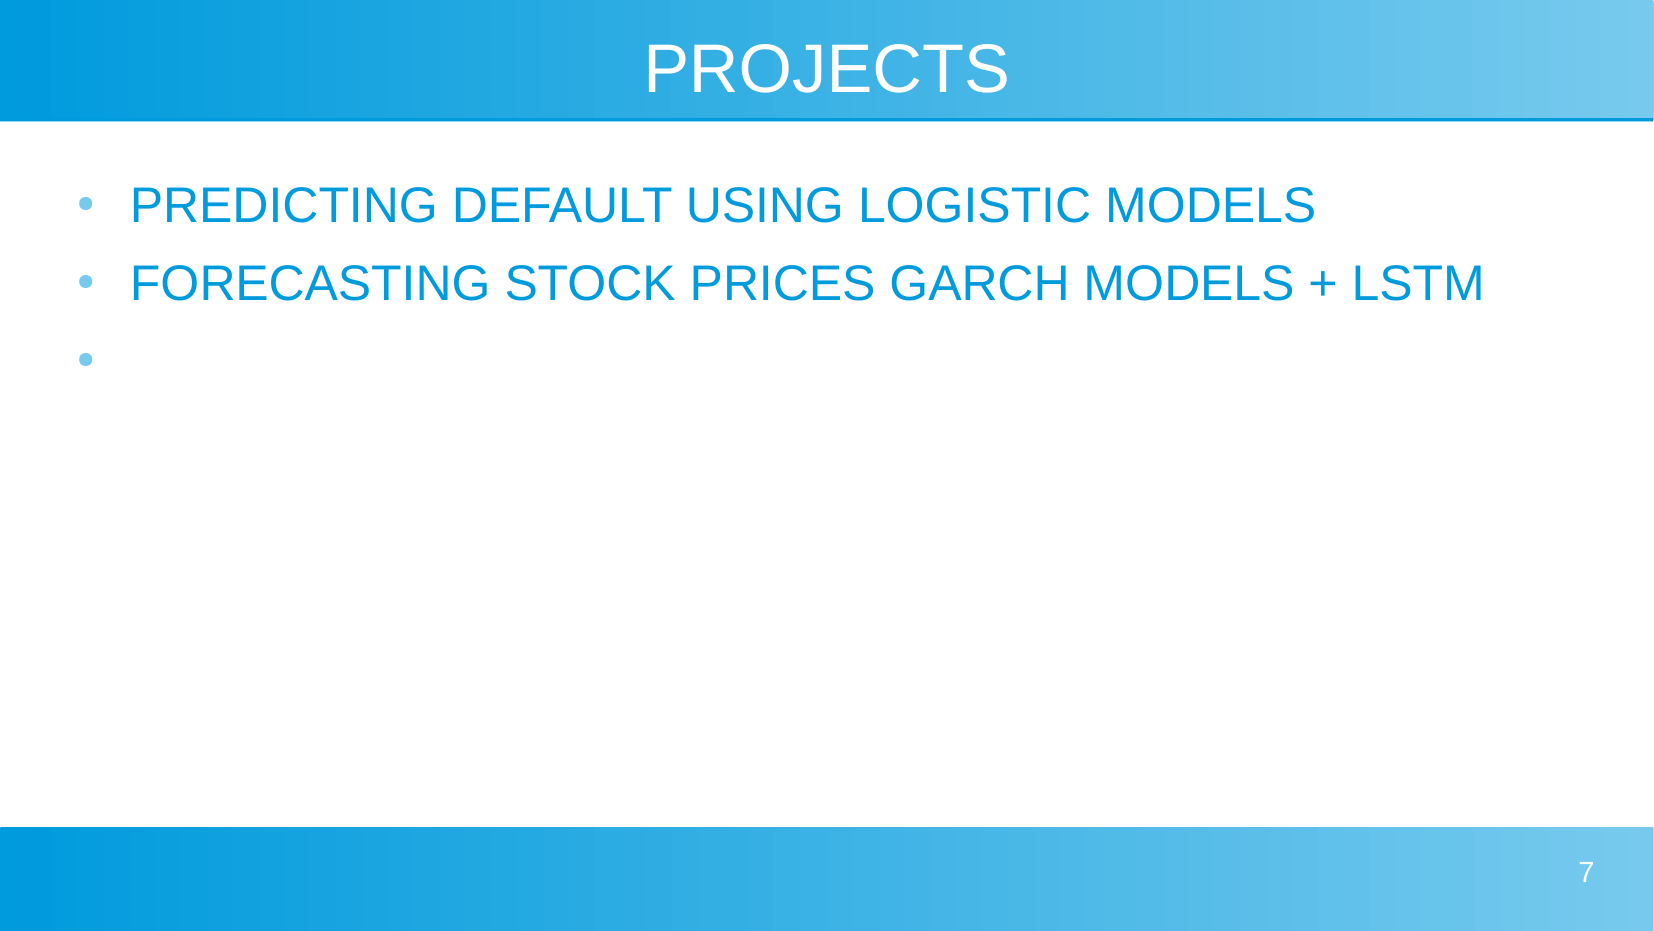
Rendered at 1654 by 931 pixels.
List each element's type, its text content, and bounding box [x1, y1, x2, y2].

list PREDICTING DEFAULT USING LOGISTIC MODELS FORECASTING STOCK PRICES GARCH MODELS + LSTM [59, 177, 1595, 768]
title PROJECTS [59, 29, 1595, 108]
